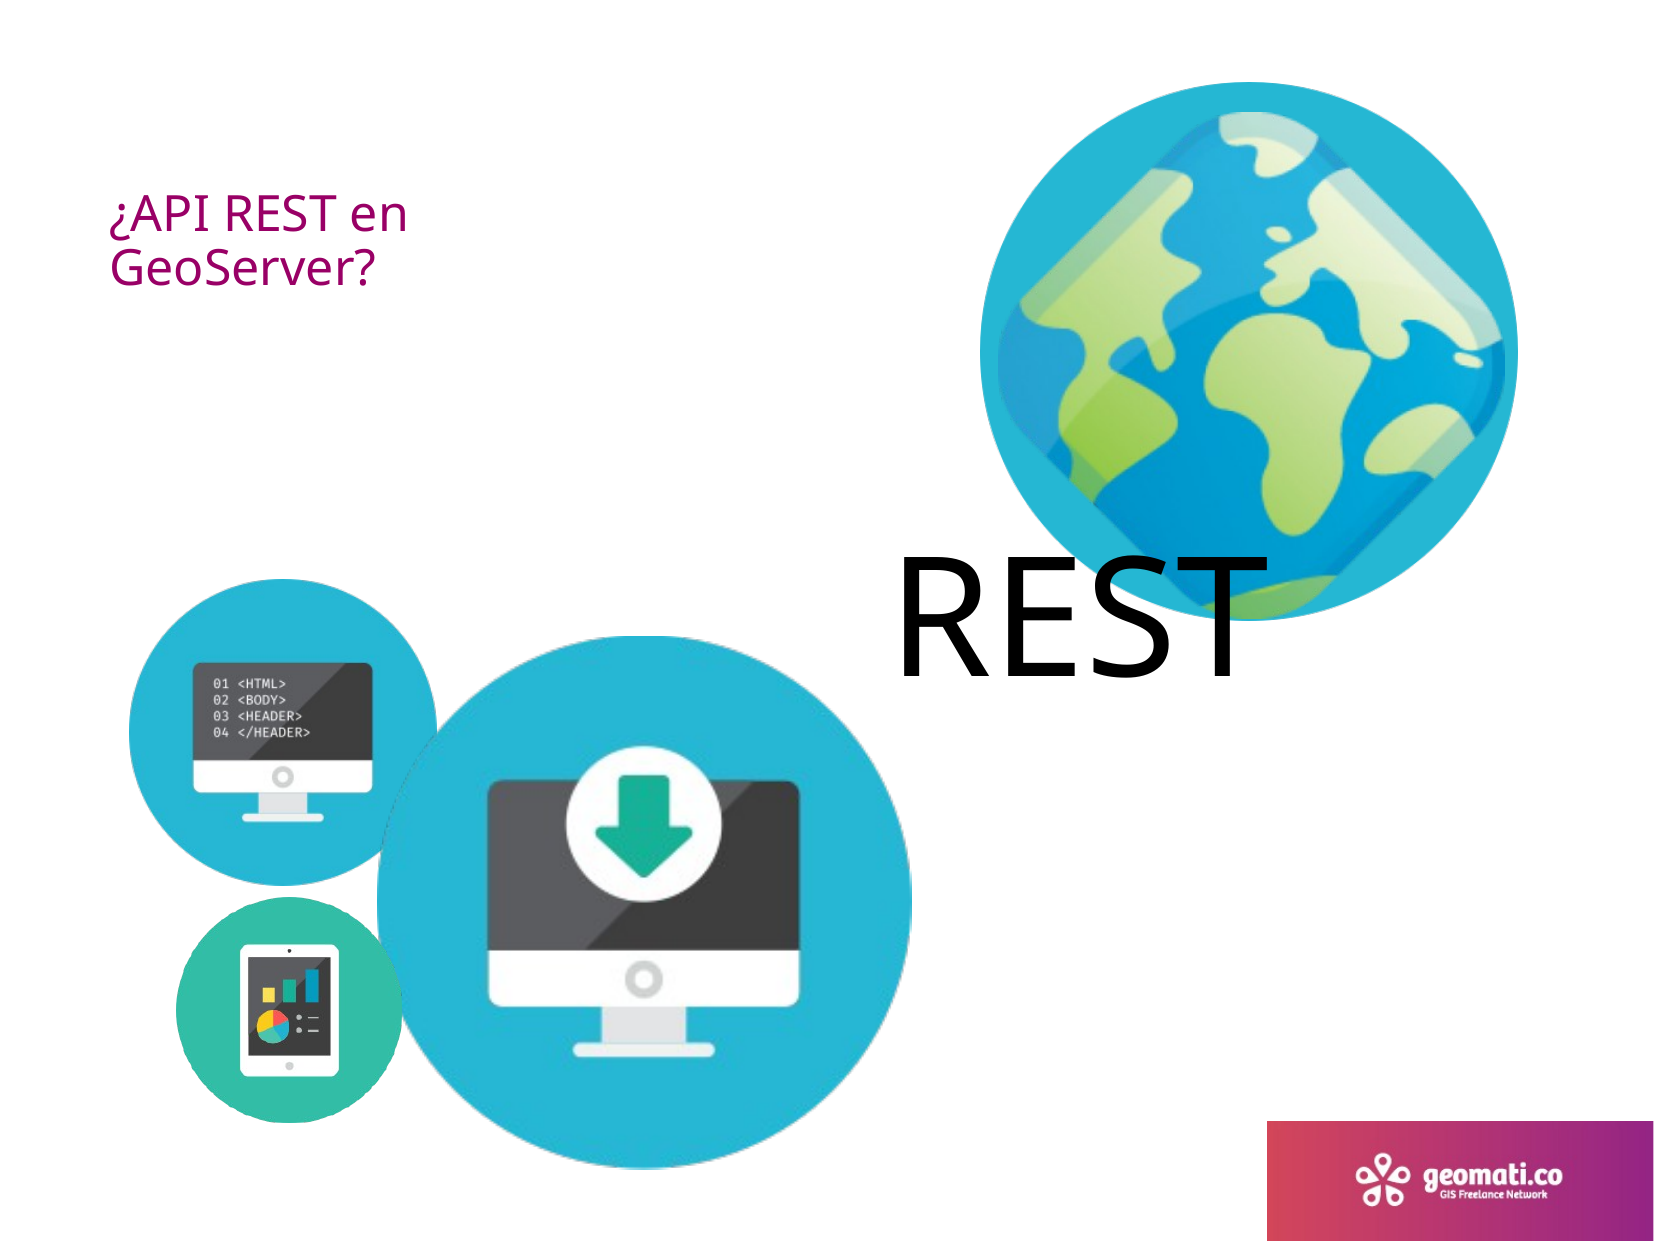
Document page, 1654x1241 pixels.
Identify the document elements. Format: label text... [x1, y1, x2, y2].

text_box ¿API REST en GeoServer? [94, 180, 686, 260]
picture [980, 82, 1518, 621]
text_box REST [874, 491, 1288, 733]
picture [1267, 1121, 1654, 1241]
picture [129, 579, 912, 1170]
